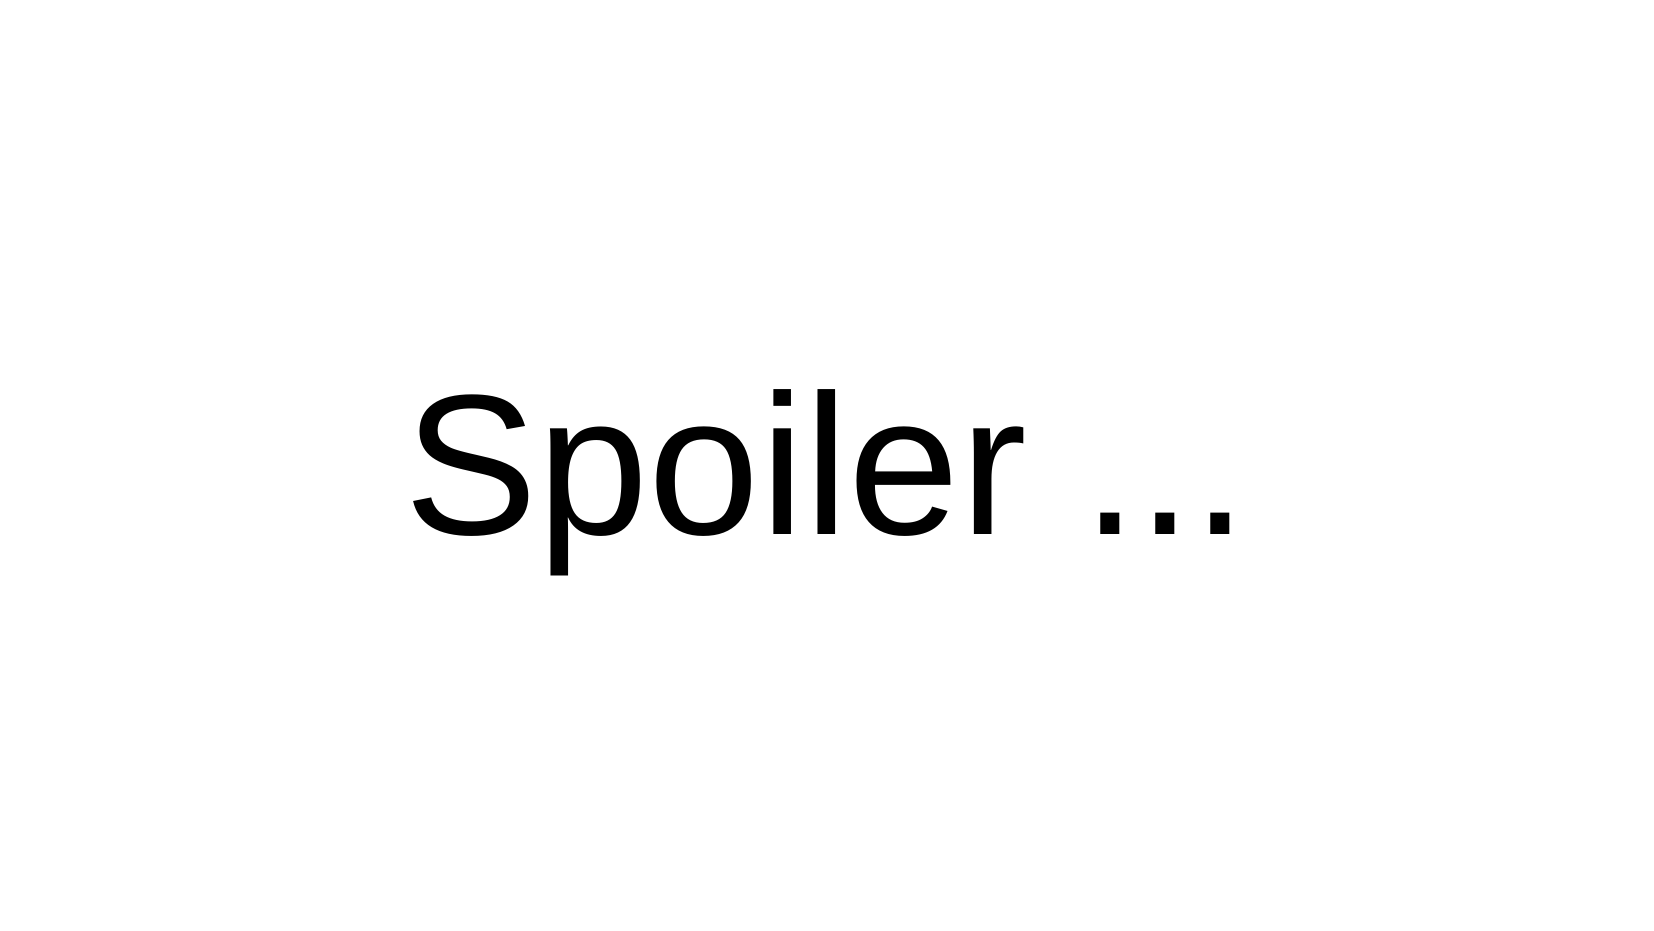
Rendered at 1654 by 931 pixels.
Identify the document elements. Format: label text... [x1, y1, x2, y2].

title Spoiler ... [73, 41, 1581, 890]
